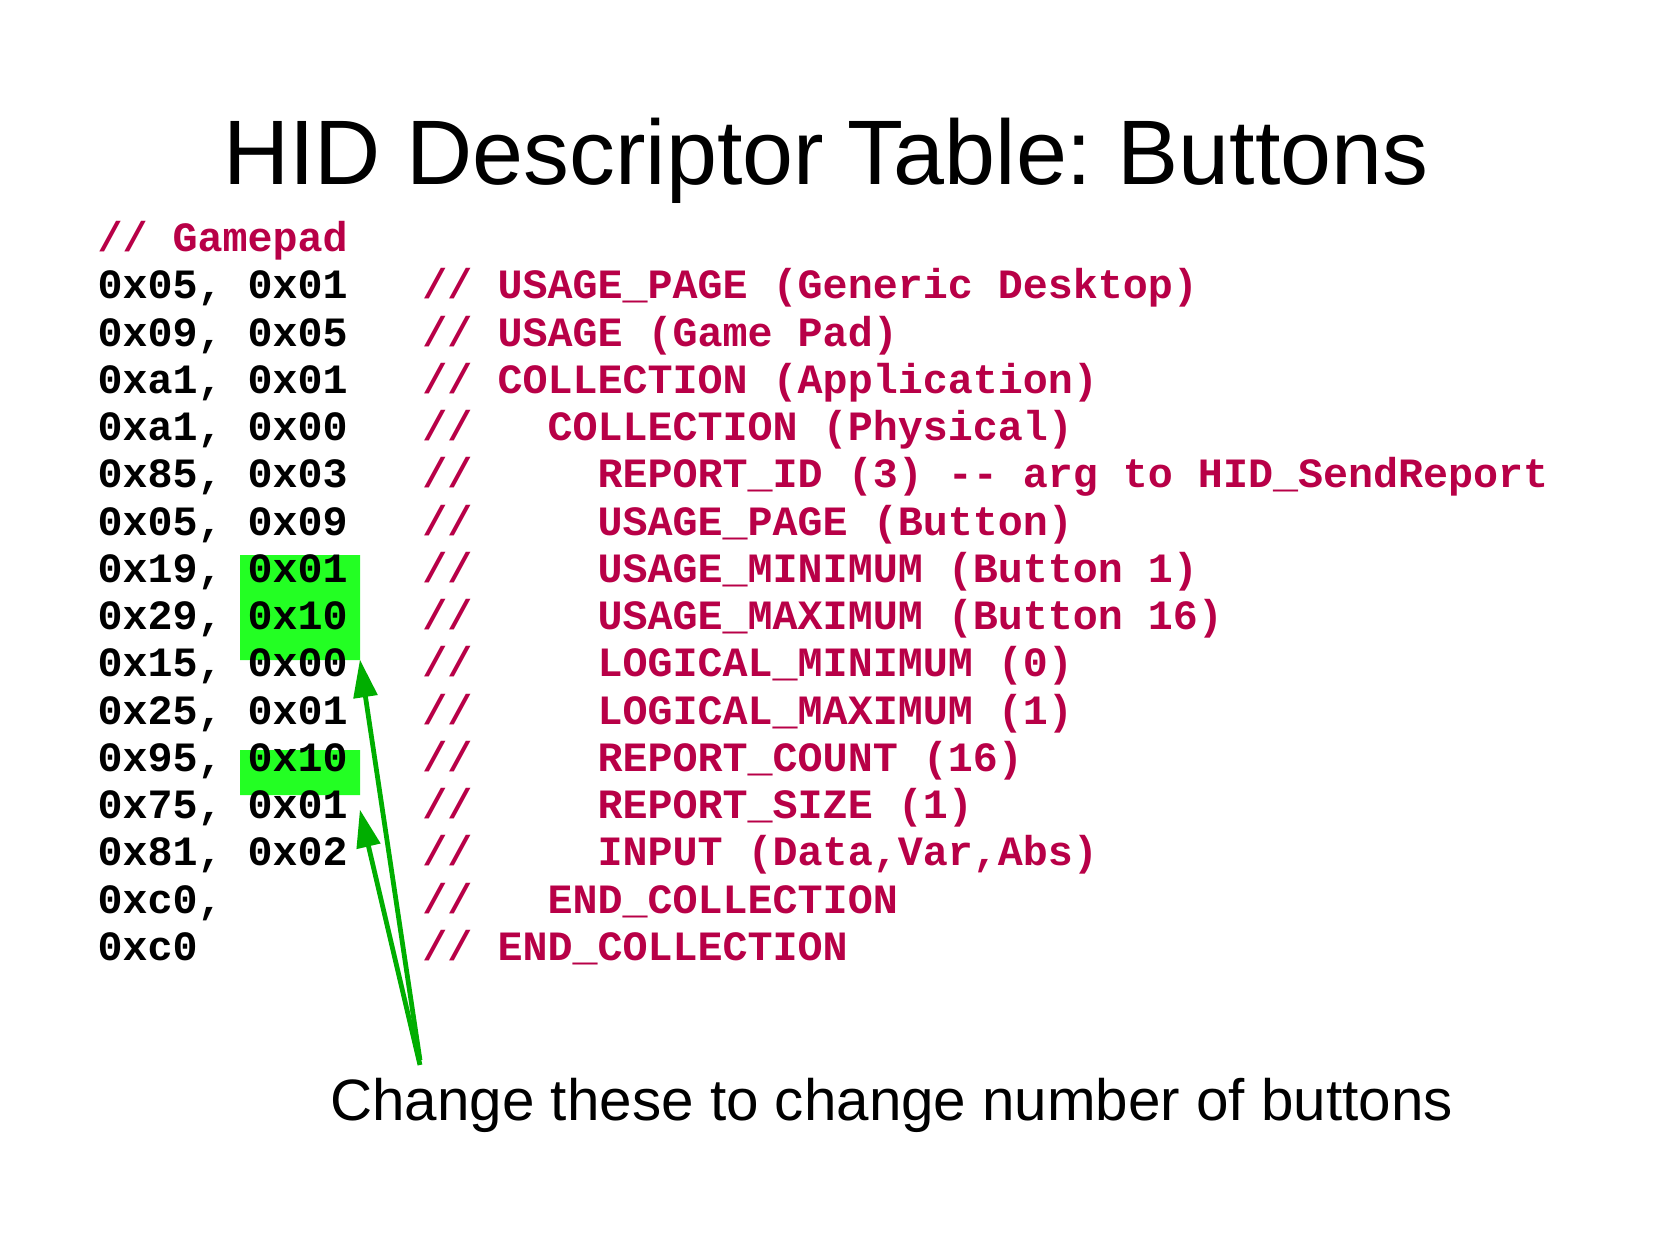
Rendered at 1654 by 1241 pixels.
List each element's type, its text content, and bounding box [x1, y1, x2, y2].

text_box Change these to change number of buttons [315, 1060, 1471, 1141]
text_box // Gamepad 0x05, 0x01 // USAGE_PAGE (Generic Desktop) 0x09, 0x05 // USAGE (Game Pad) 0xa1, 0x01 // COLLECTION (Application) 0xa1, 0x00 // COLLECTION (Physical) 0x85, 0x03 // REPORT_ID (3) -- arg to HID_SendReport 0x05, 0x09 // USAGE_PAGE (Button) 0x19, 0x01 // USAGE_MINIMUM (Button 1) 0x29, 0x10 // USAGE_MAXIMUM (Button 16) 0x15, 0x00 // LOGICAL_MINIMUM (0) 0x25, 0x01 // LOGICAL_MAXIMUM (1) 0x95, 0x10 // REPORT_COUNT (16) 0x75, 0x01 // REPORT_SIZE (1) 0x81, 0x02 // INPUT (Data,Var,Abs) 0xc0, // END_COLLECTION 0xc0 // END_COLLECTION [82, 209, 1600, 1021]
title HID Descriptor Table: Buttons [82, 49, 1571, 209]
